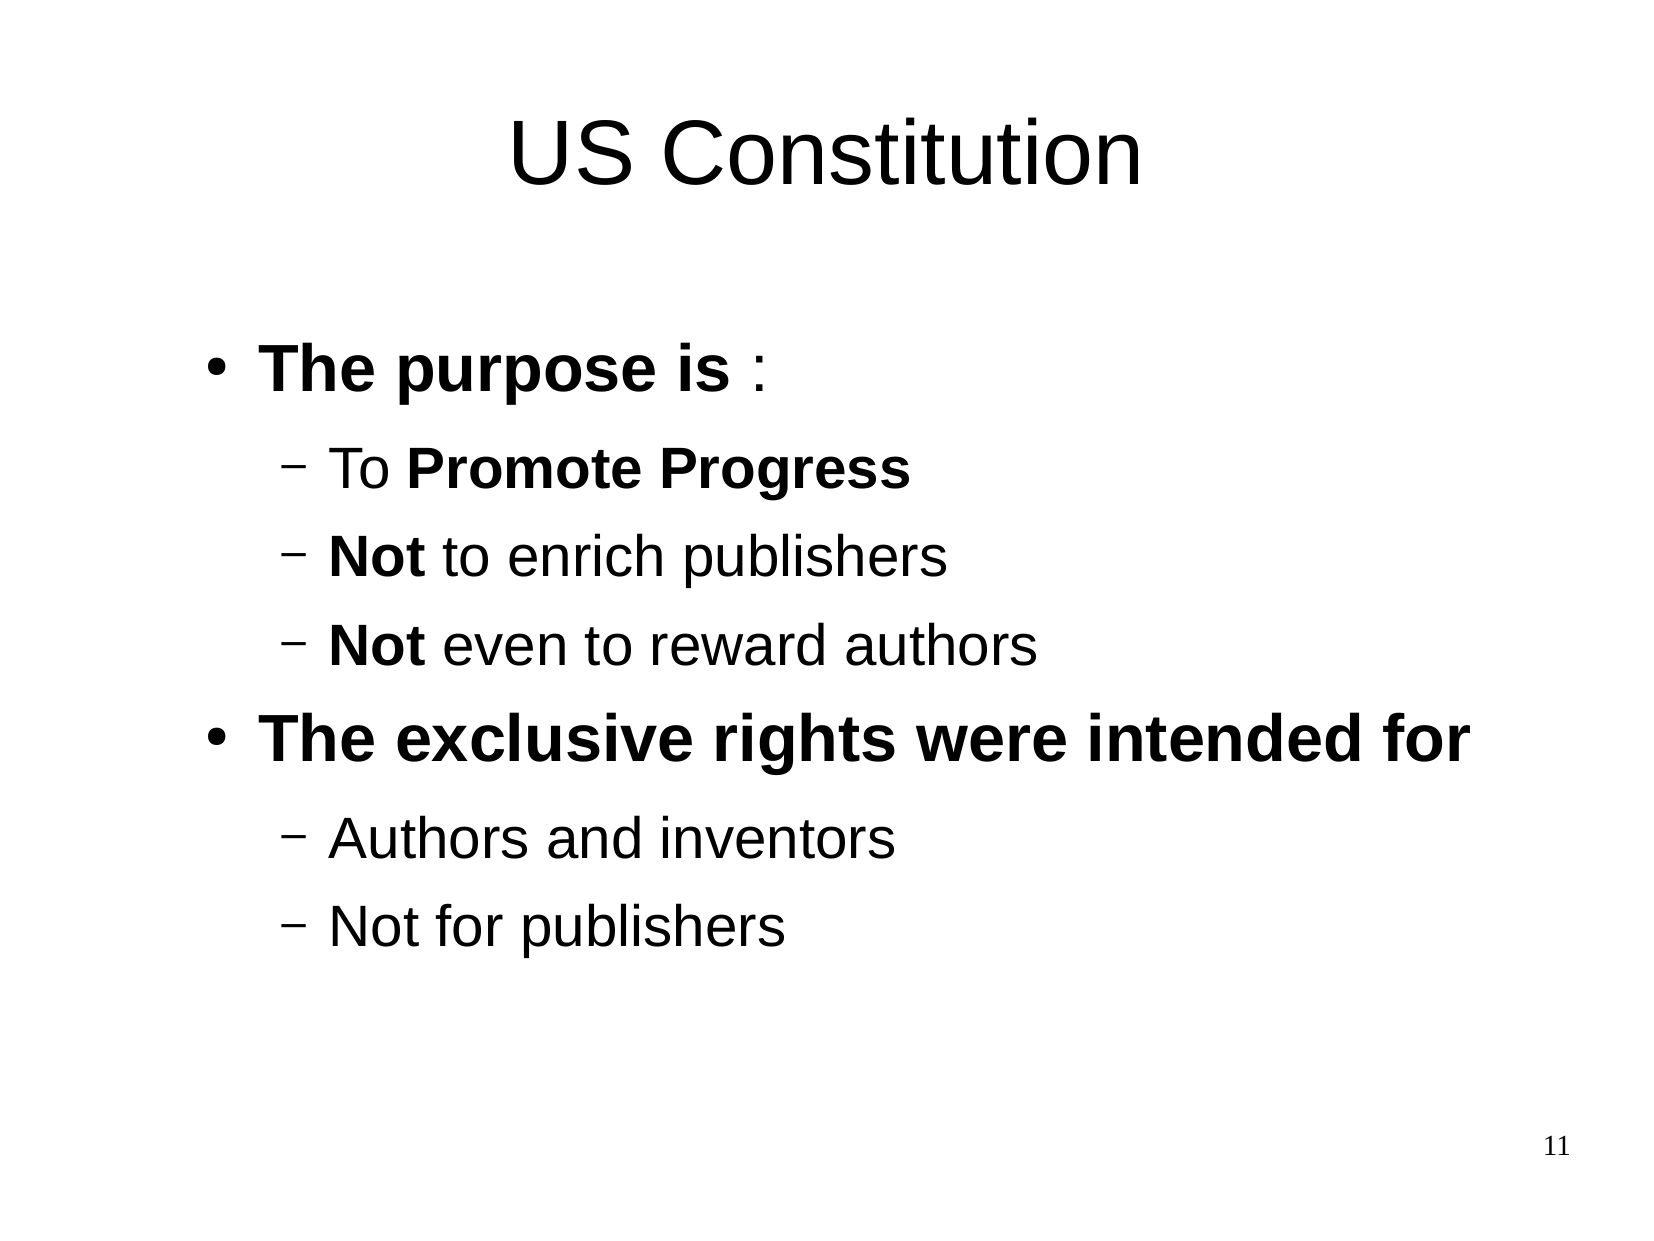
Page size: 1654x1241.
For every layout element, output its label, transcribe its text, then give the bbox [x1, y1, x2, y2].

title US Constitution [82, 49, 1571, 257]
list The purpose is : To Promote Progress Not to enrich publishers Not even to reward authors The exclusive rights were intended for Authors and inventors Not for publishers [187, 331, 1487, 1013]
